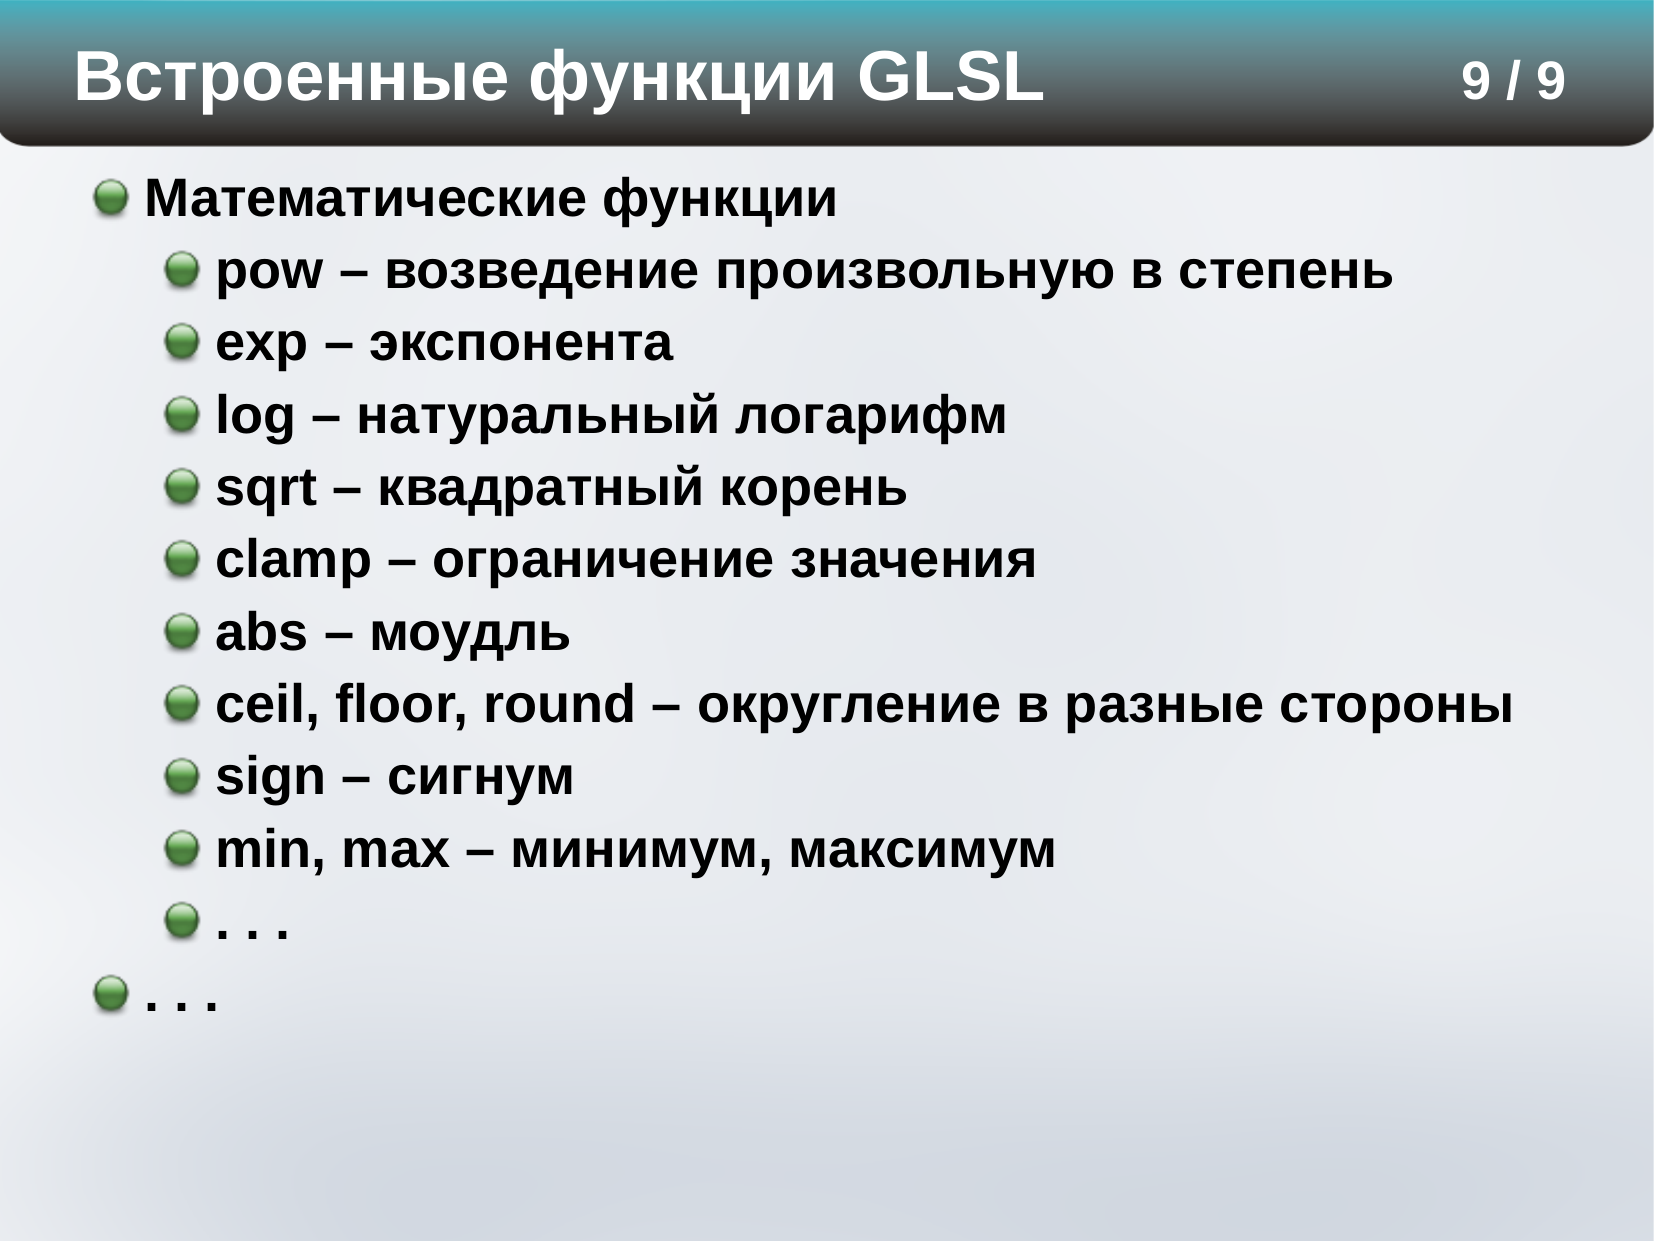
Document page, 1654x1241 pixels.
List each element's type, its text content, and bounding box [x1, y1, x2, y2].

text_box Встроенные функции GLSL [59, 29, 1418, 124]
text_box <номер> / 9 [1446, 42, 1654, 179]
text_box Математические функции pow – возведение произвольную в степень exp – экспонента log – натуральный логарифм sqrt – квадратный корень clamp – ограничение значения abs – моудль ceil, floor, round – округление в разные стороны sign – сигнум min, max – минимум, максимум . . . . . . [70, 159, 1625, 1104]
picture [0, 0, 1654, 1241]
